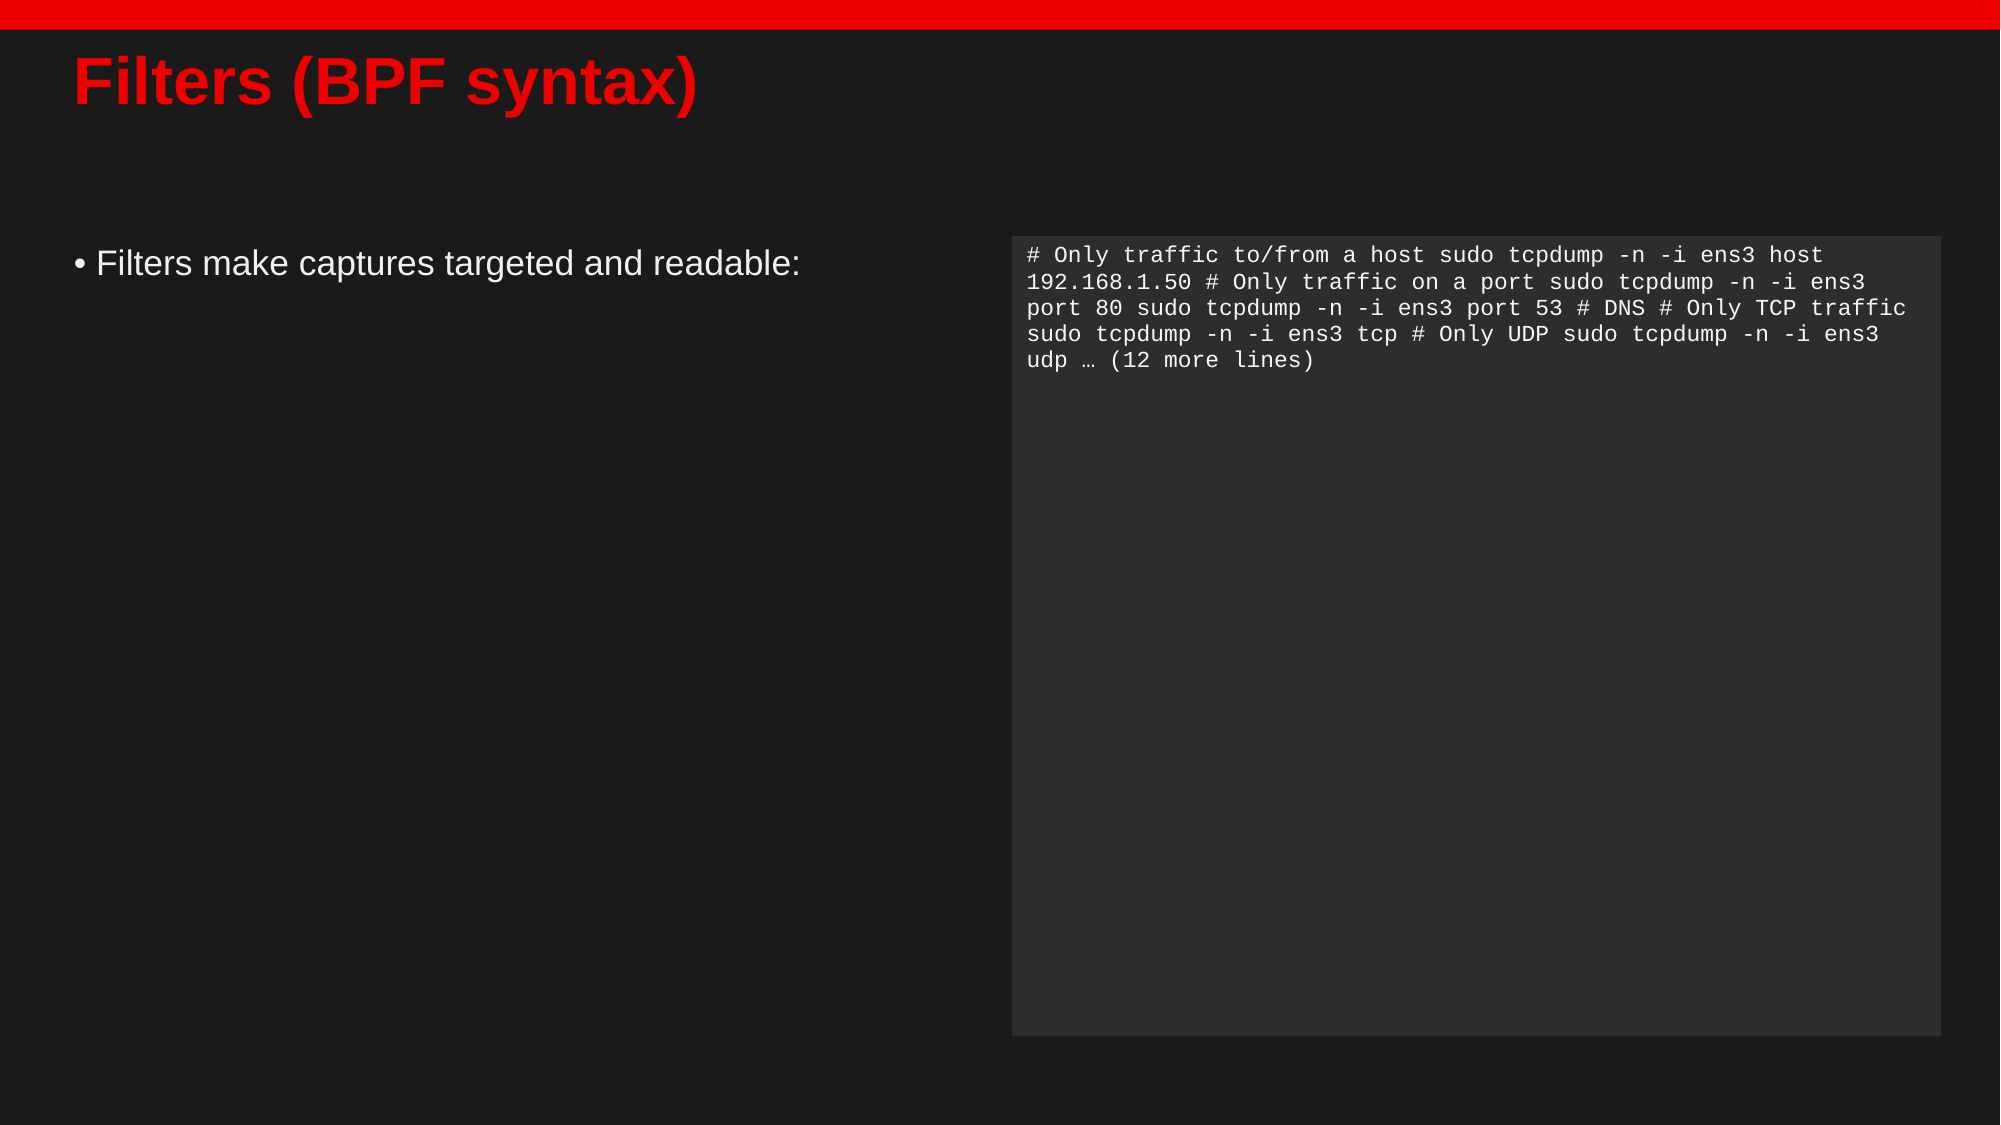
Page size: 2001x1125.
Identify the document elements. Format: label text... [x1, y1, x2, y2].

text_box # Only traffic to/from a host sudo tcpdump -n -i ens3 host 192.168.1.50 # Only traffic on a port sudo tcpdump -n -i ens3 port 80 sudo tcpdump -n -i ens3 port 53 # DNS # Only TCP traffic sudo tcpdump -n -i ens3 tcp # Only UDP sudo tcpdump -n -i ens3 udp … (12 more lines) [1011, 236, 1942, 1037]
text_box [0, 0, 2001, 30]
text_box • Filters make captures targeted and readable: [59, 236, 989, 1037]
text_box Filters (BPF syntax) [59, 36, 1942, 208]
